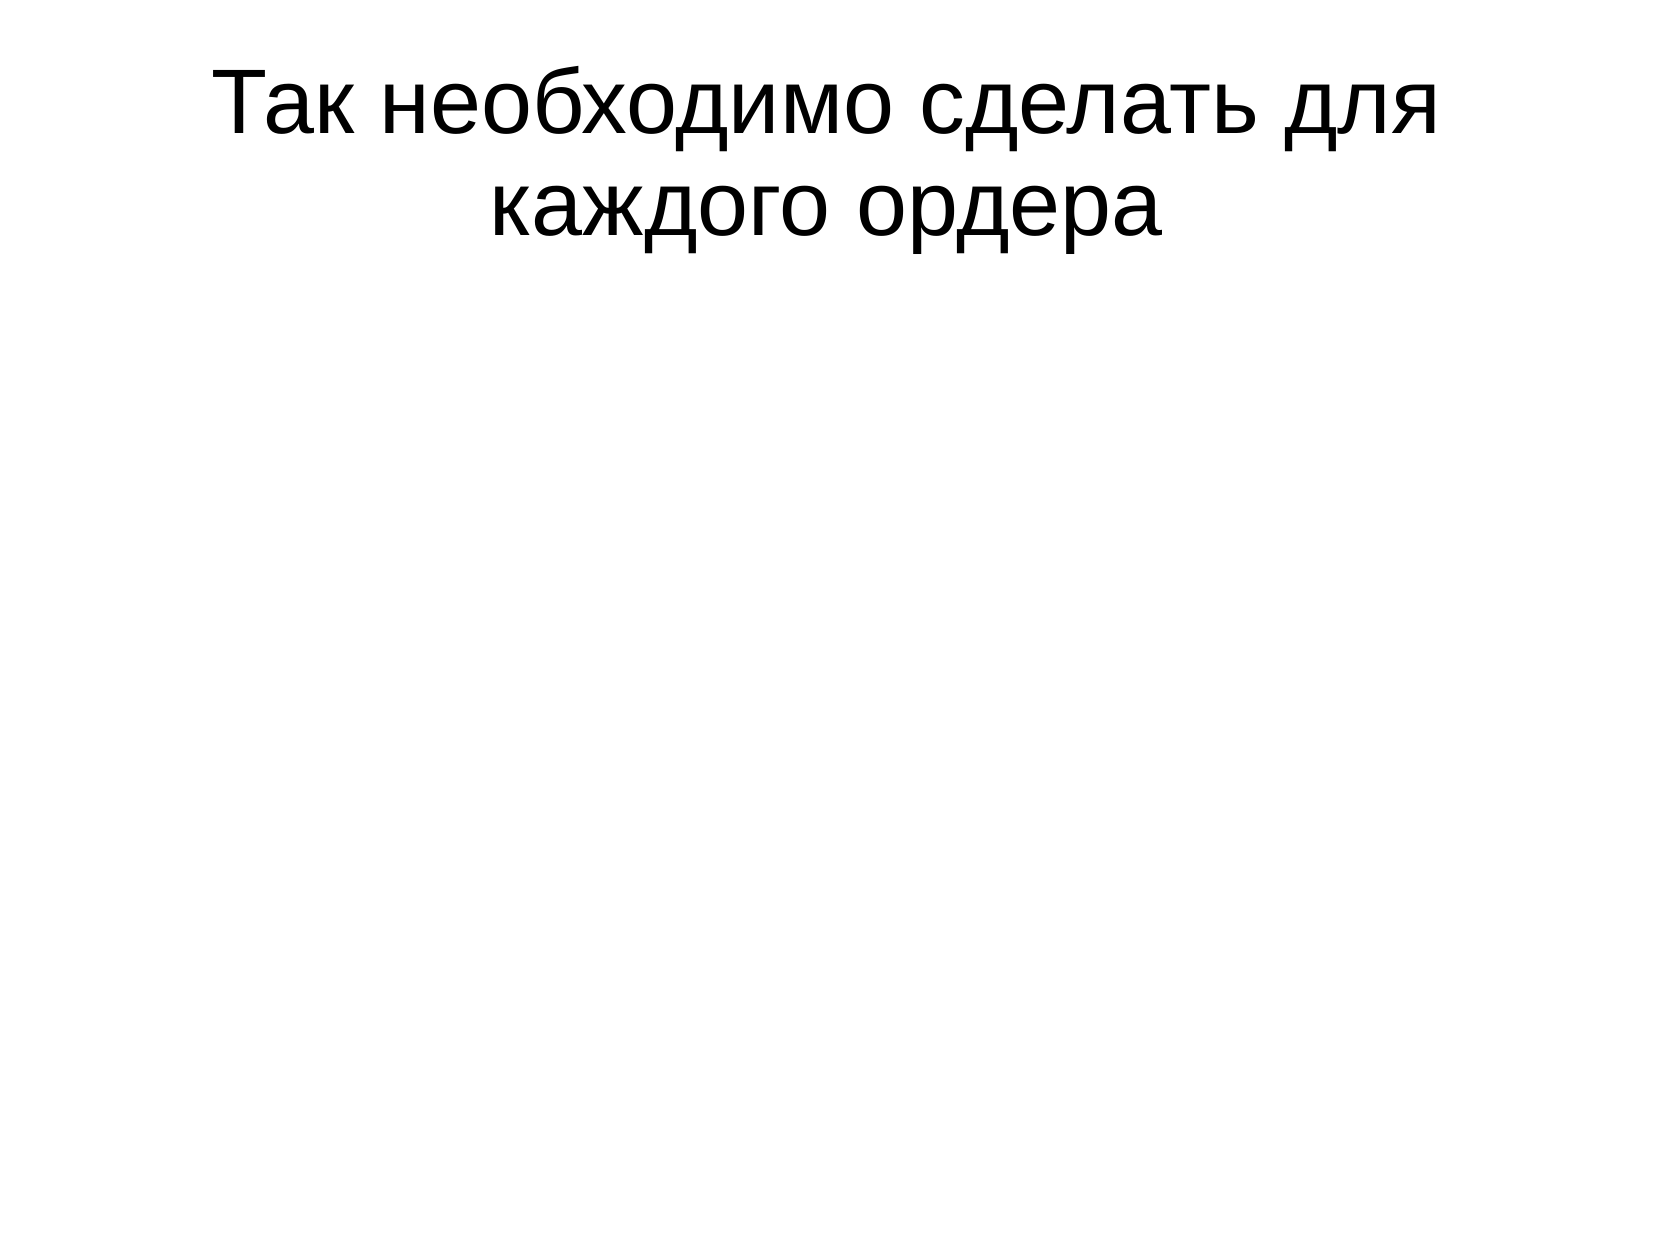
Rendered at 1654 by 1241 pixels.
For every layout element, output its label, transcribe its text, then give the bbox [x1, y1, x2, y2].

title Так необходимо сделать для каждого ордера [82, 49, 1571, 257]
